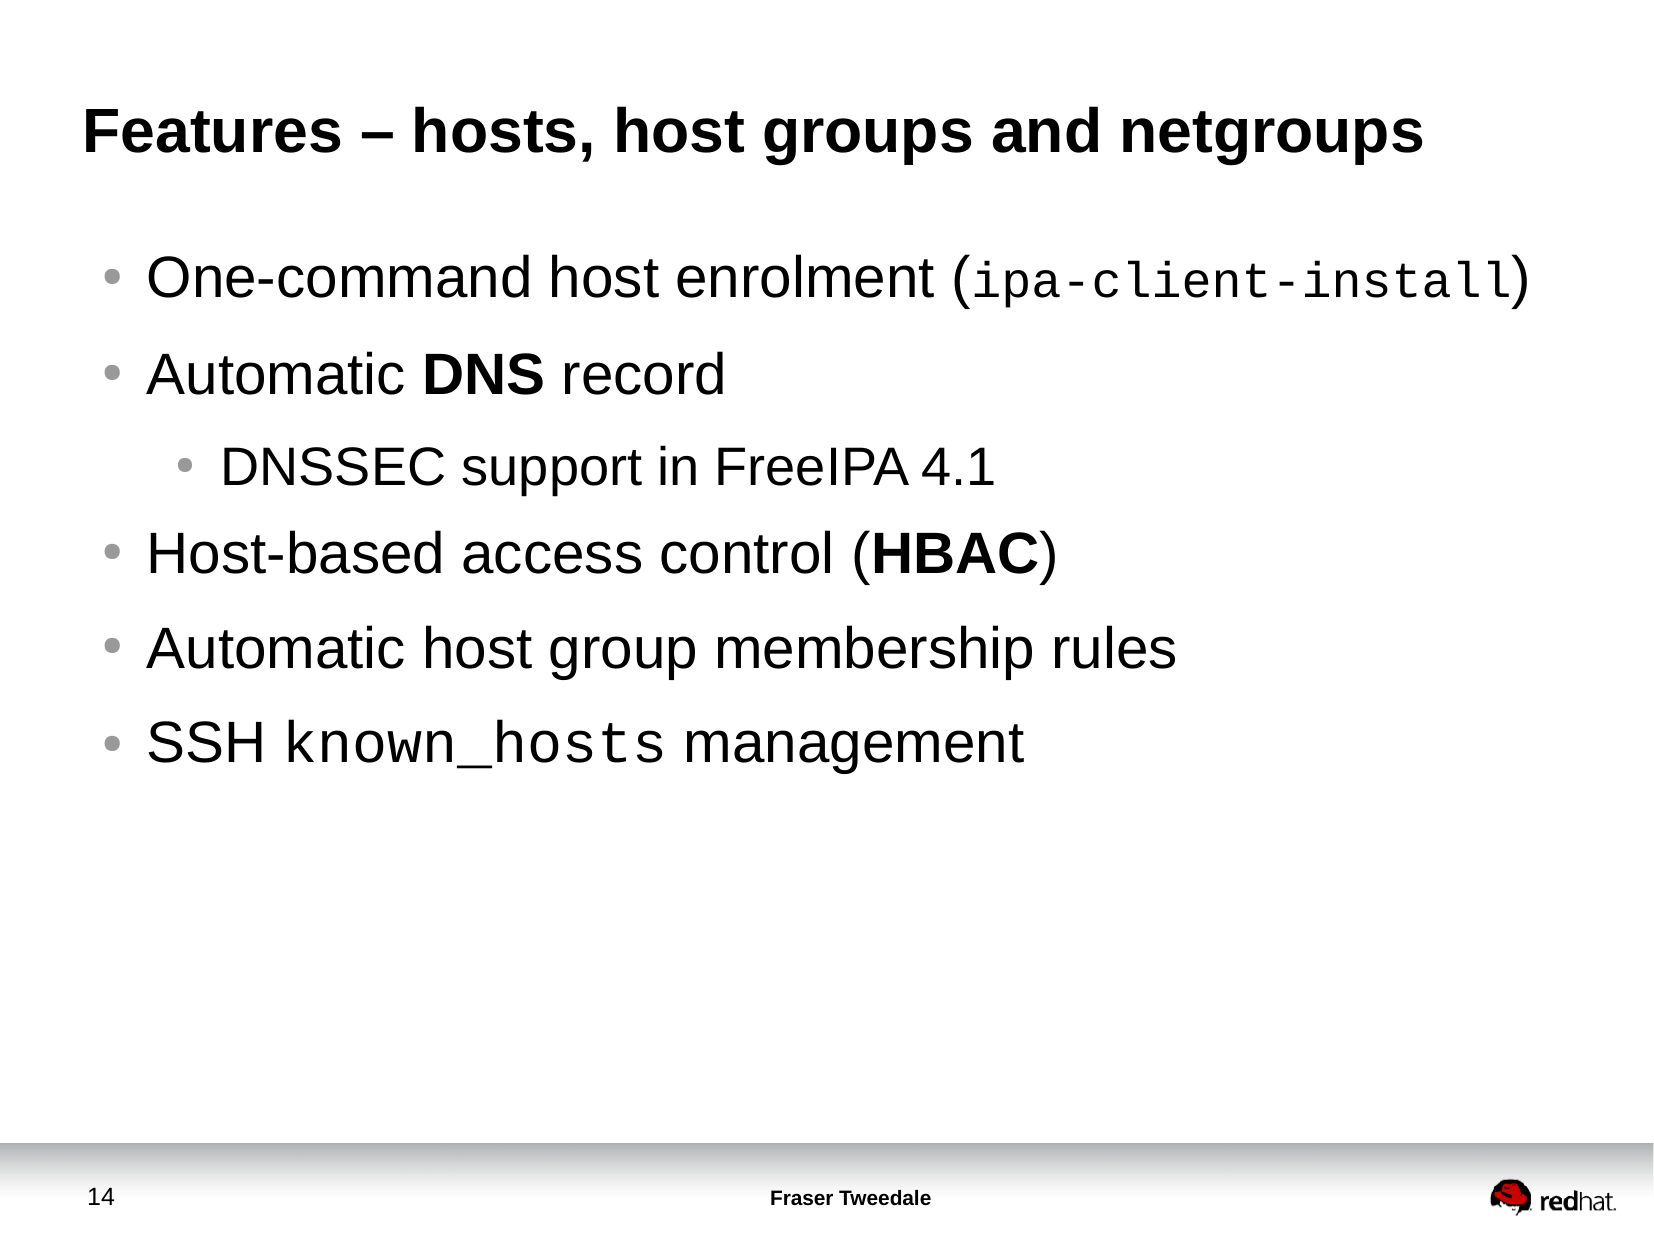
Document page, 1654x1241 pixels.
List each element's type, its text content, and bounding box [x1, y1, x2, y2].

title Features – hosts, host groups and netgroups [82, 37, 1571, 226]
list One-command host enrolment (ipa-client-install) Automatic DNS record DNSSEC support in FreeIPA 4.1 Host-based access control (HBAC) Automatic host group membership rules SSH known_hosts management [86, 244, 1576, 1039]
picture [0, 1143, 1654, 1241]
